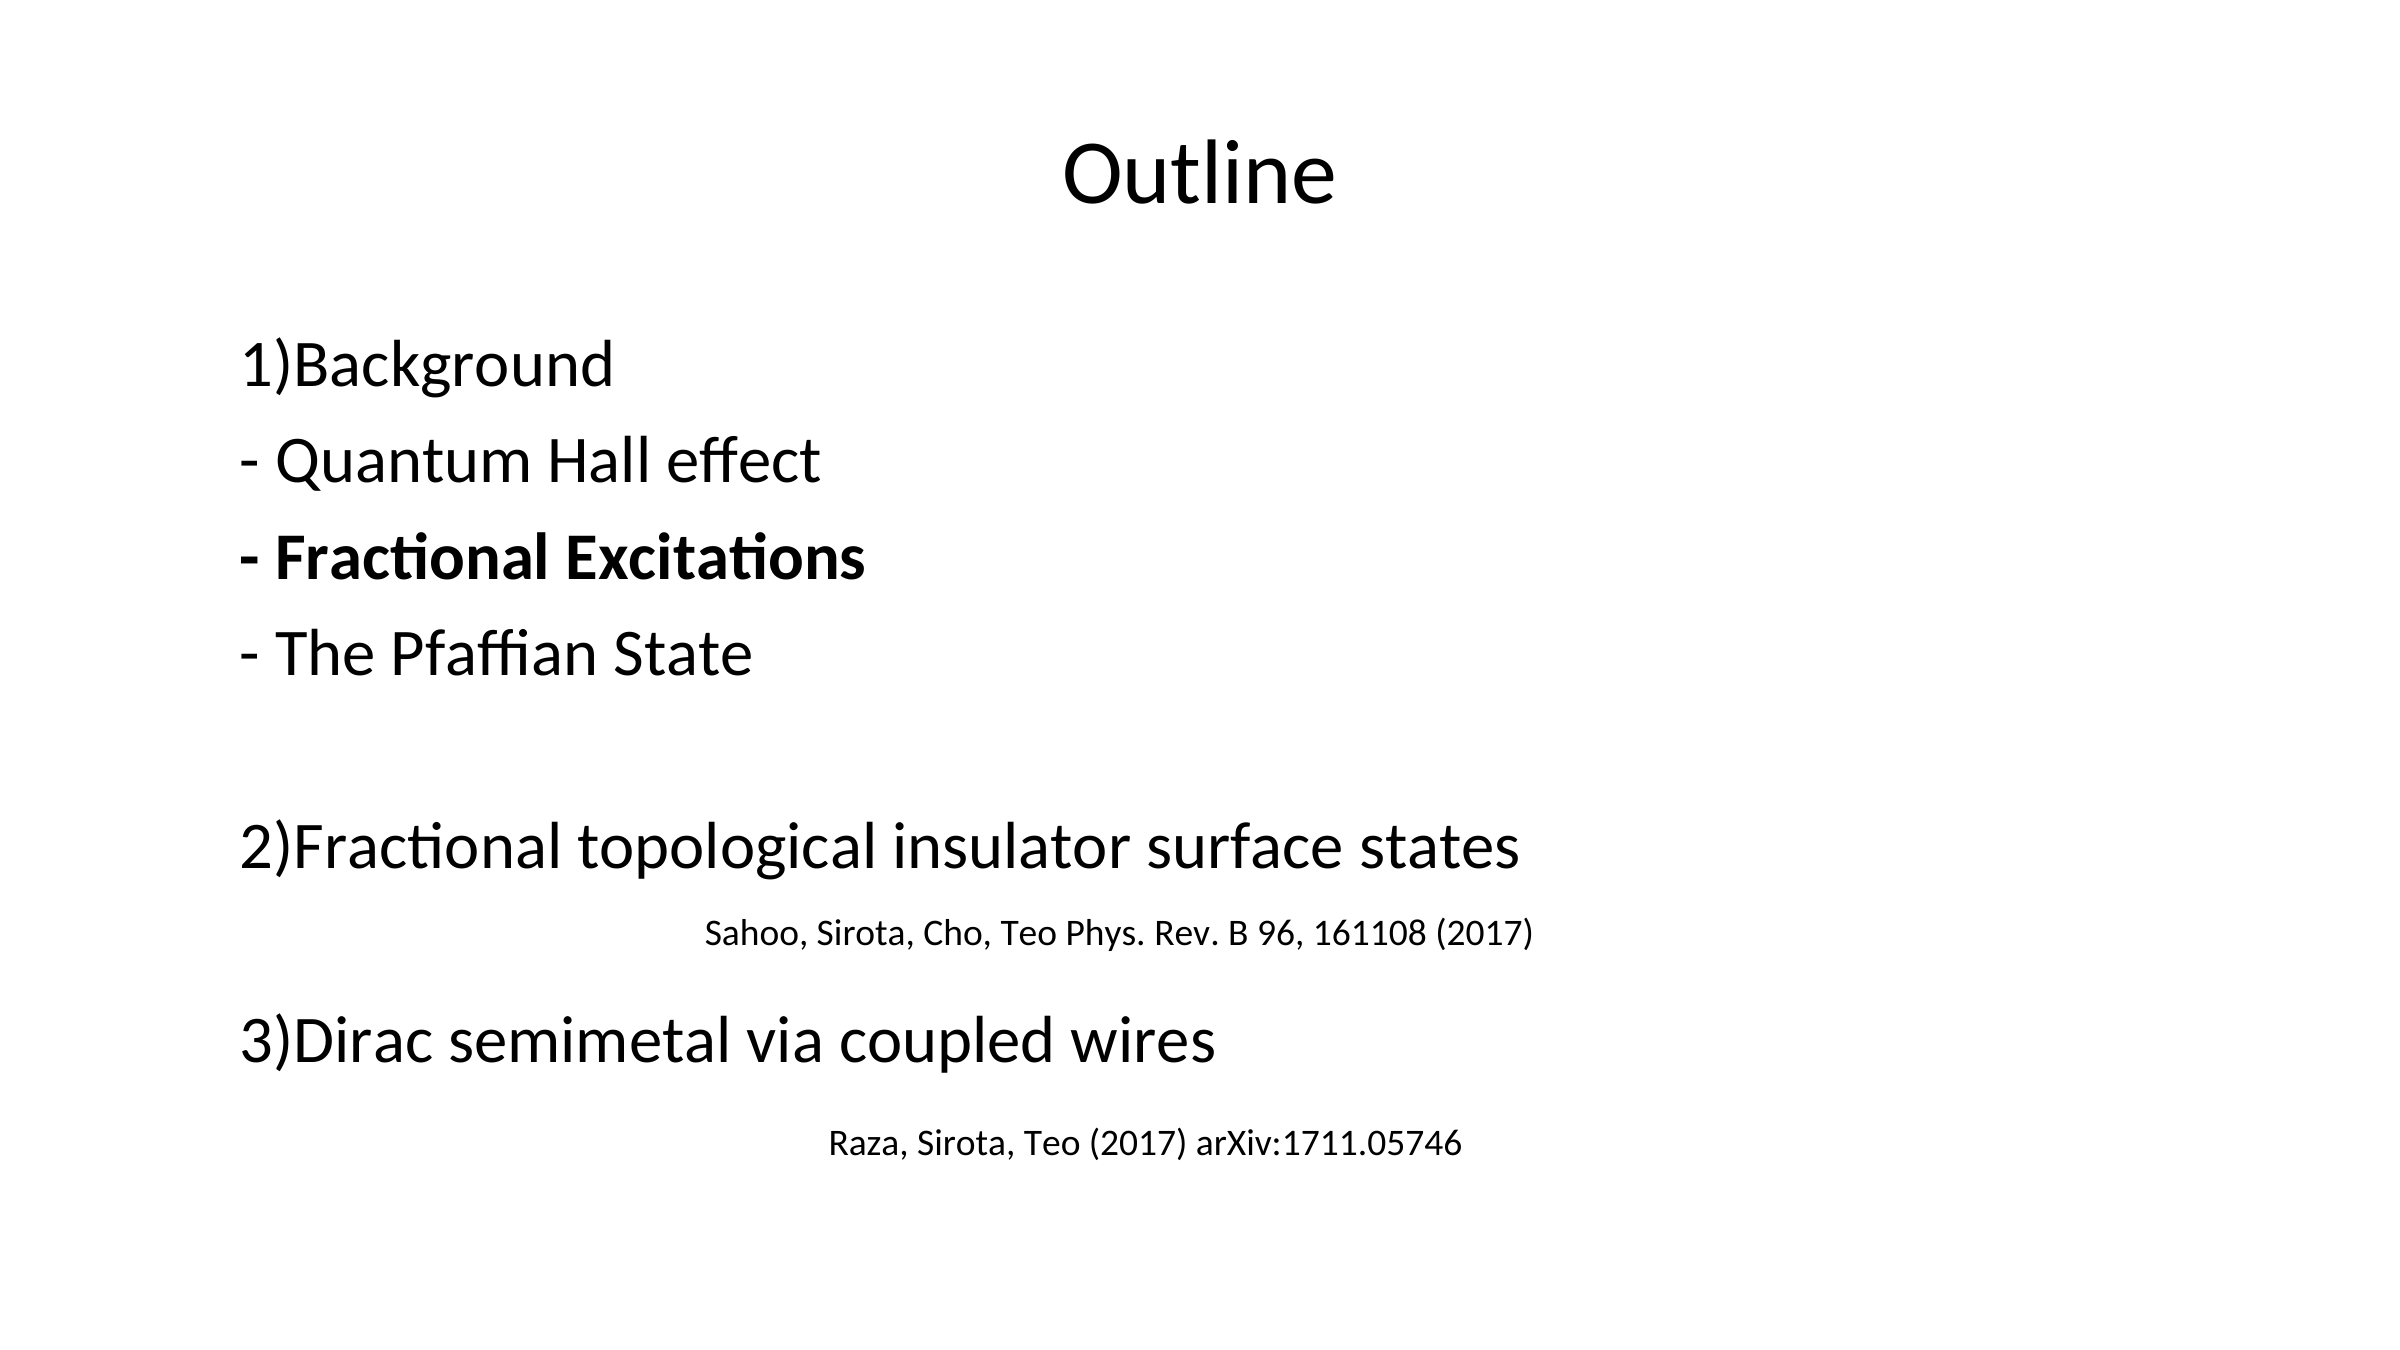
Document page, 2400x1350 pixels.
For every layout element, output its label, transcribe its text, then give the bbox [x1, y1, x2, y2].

text_box Raza, Sirota, Teo (2017) arXiv:1711.05746 [813, 1110, 1576, 1215]
text_box Sahoo, Sirota, Cho, Teo Phys. Rev. B 96, 161108 (2017) [690, 900, 1816, 1005]
title Outline [120, 53, 2280, 280]
list 1)Background - Quantum Hall effect - Fractional Excitations - The Pfaffian State 2)Fractional topological insulator surface states 3)Dirac semimetal via coupled wires [225, 311, 2385, 1350]
